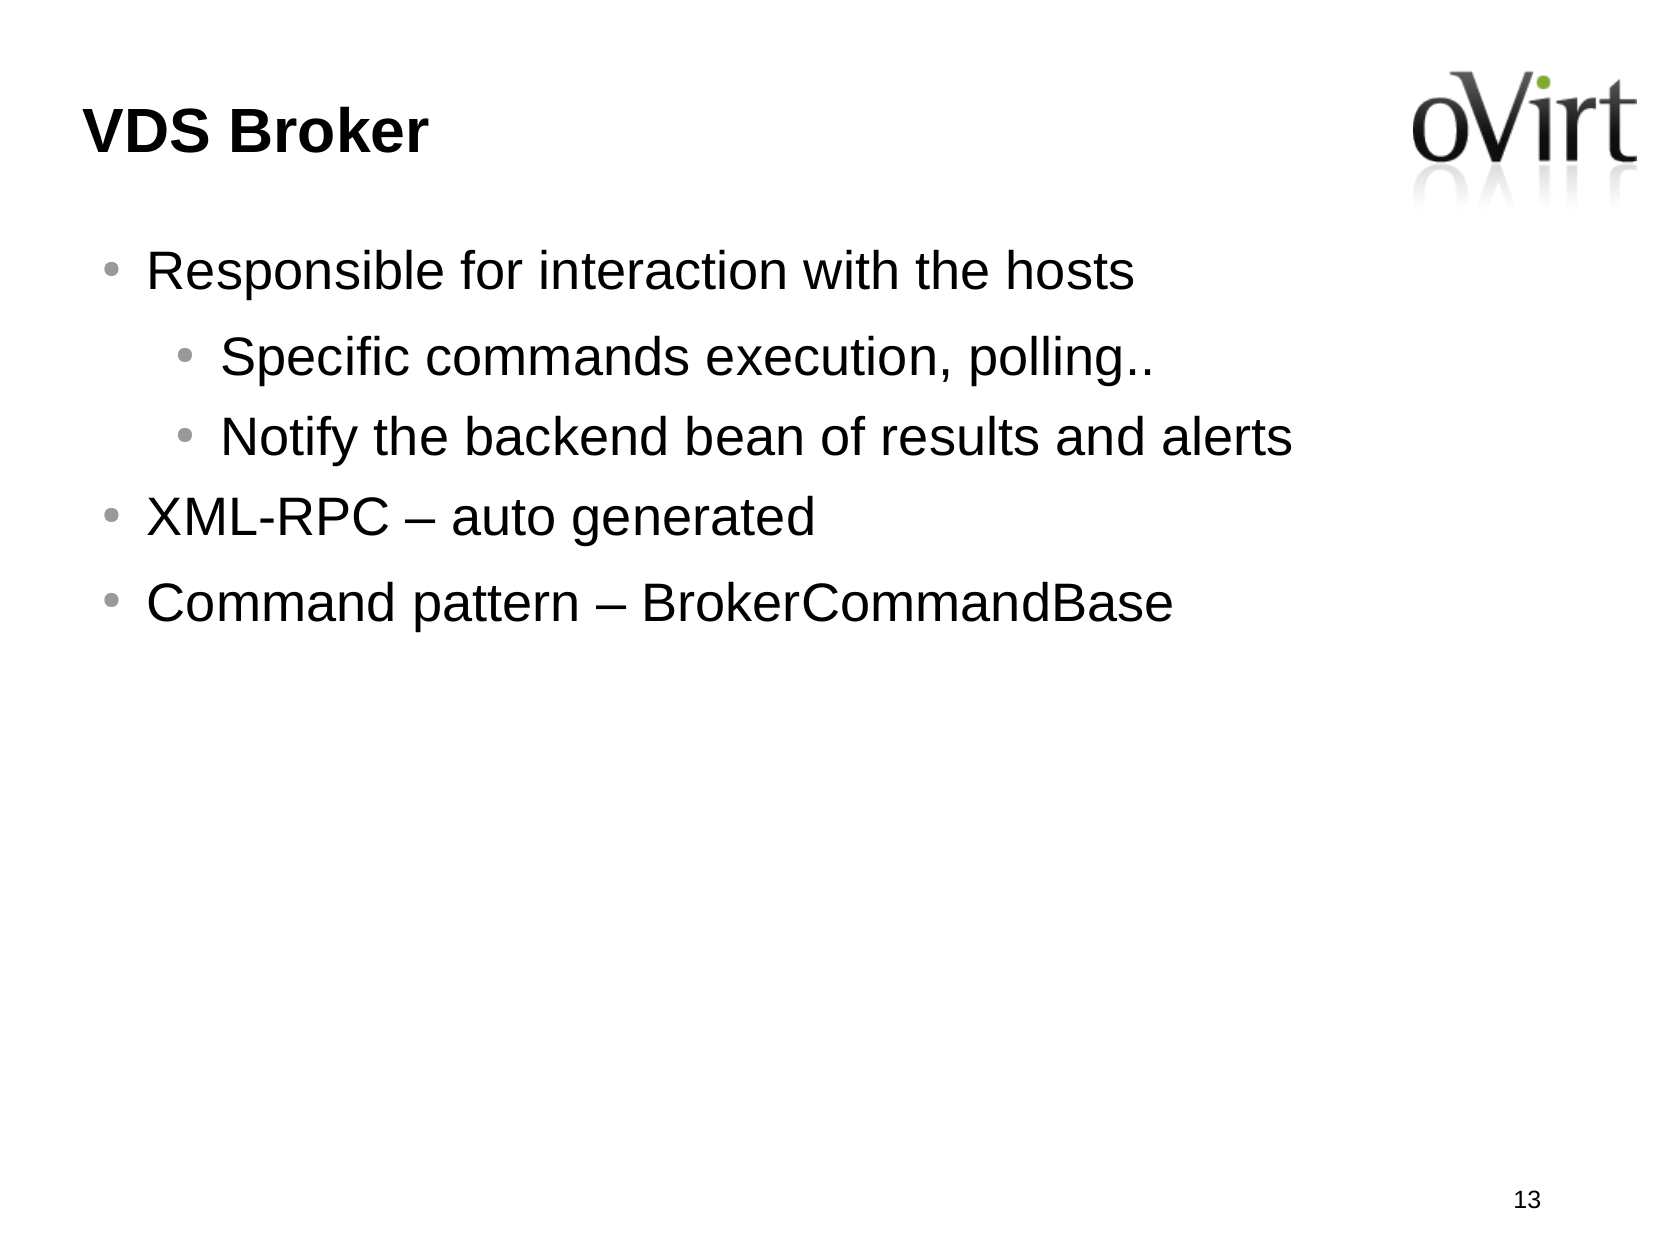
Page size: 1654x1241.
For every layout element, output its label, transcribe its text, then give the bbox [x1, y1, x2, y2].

title VDS Broker [82, 27, 1303, 235]
list Responsible for interaction with the hosts Specific commands execution, polling.. Notify the backend bean of results and alerts XML-RPC – auto generated Command pattern – BrokerCommandBase [86, 244, 1576, 1039]
picture [1413, 63, 1637, 212]
